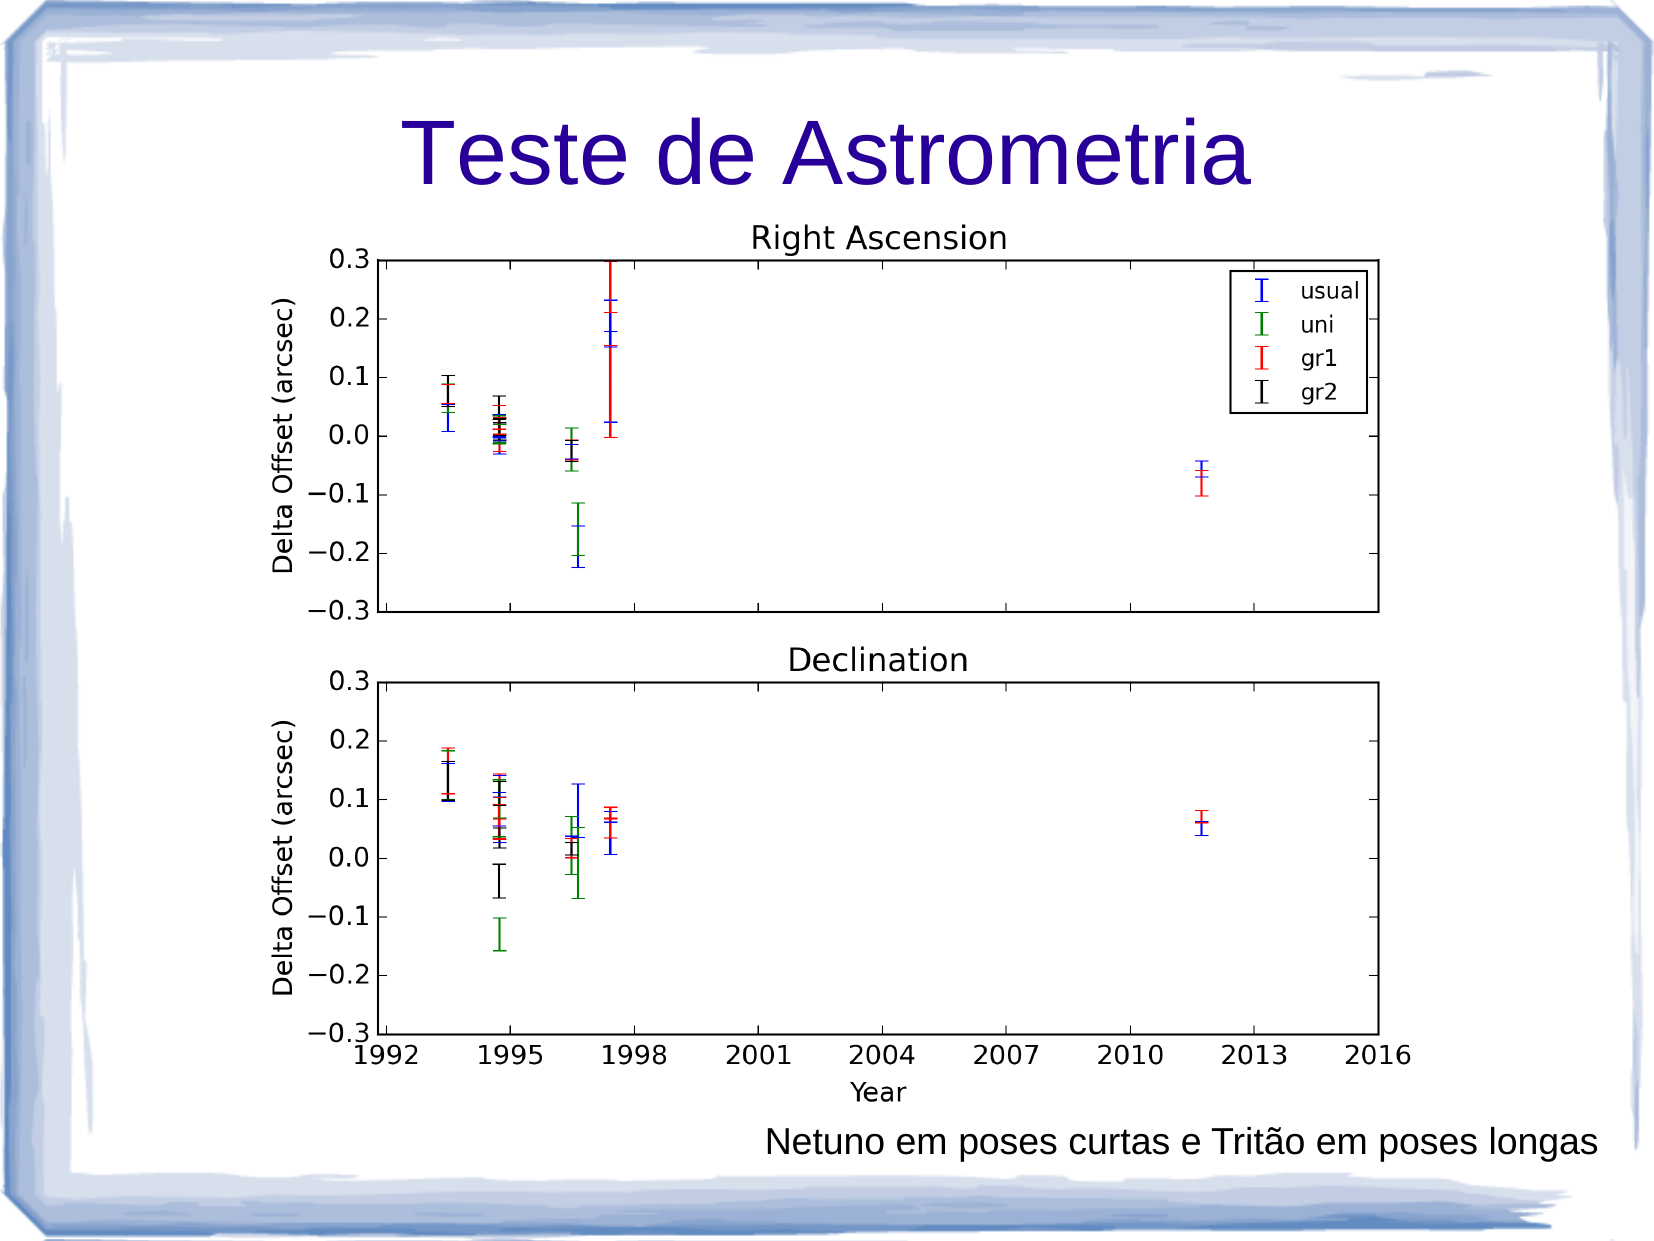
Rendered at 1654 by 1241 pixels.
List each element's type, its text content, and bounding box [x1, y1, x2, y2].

text_box Netuno em poses curtas e Tritão em poses longas [750, 1112, 1636, 1170]
title Teste de Astrometria [82, 49, 1571, 257]
picture [0, 0, 1654, 1241]
